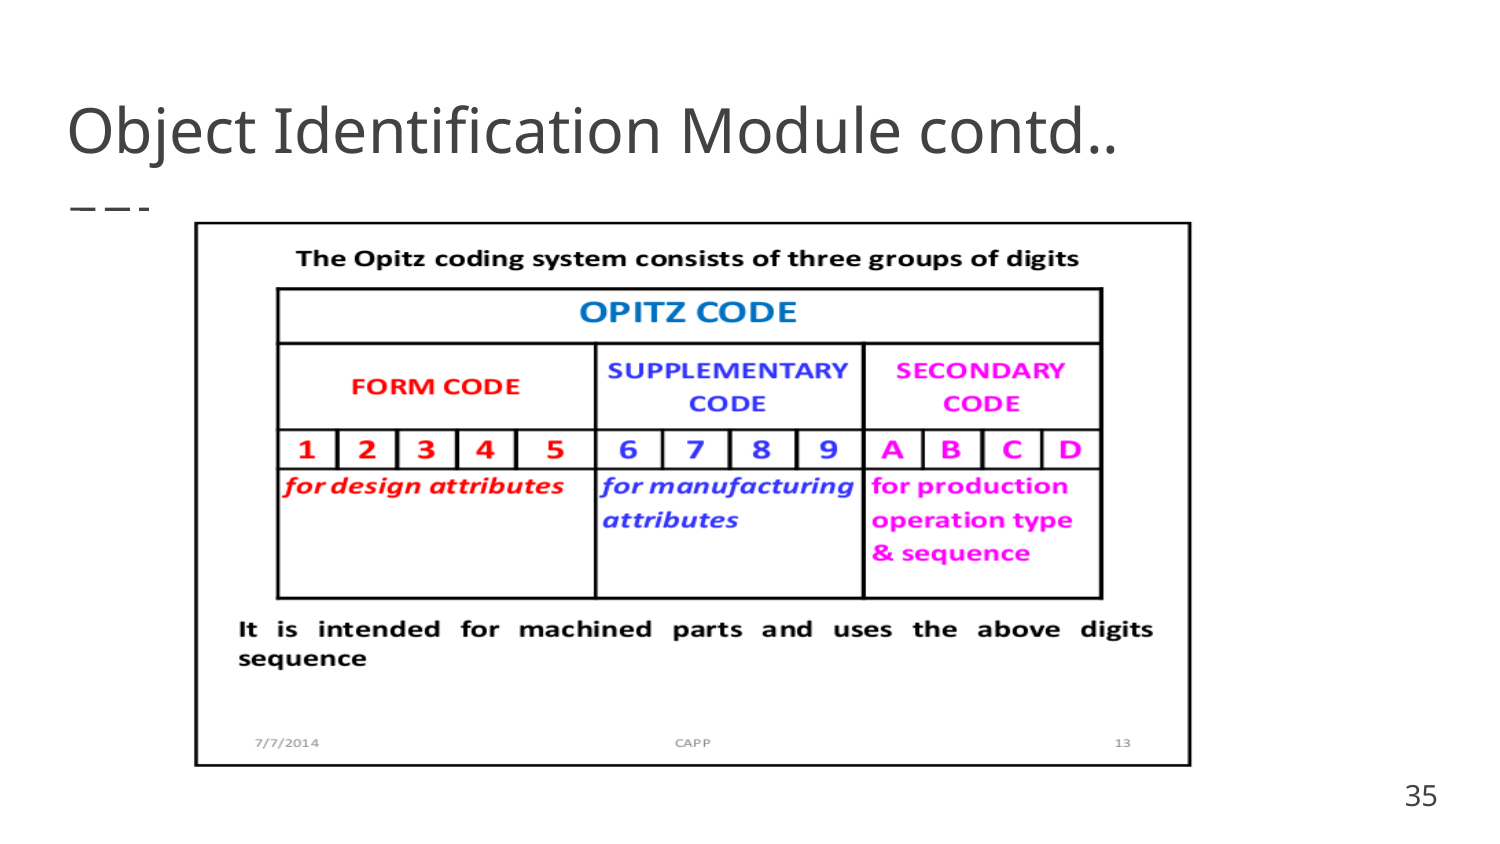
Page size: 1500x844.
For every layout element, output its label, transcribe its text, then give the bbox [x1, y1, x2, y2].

picture [149, 199, 1241, 795]
title Object Identification Module contd.. [51, 61, 1449, 182]
slide_number <number> [1389, 764, 1480, 830]
